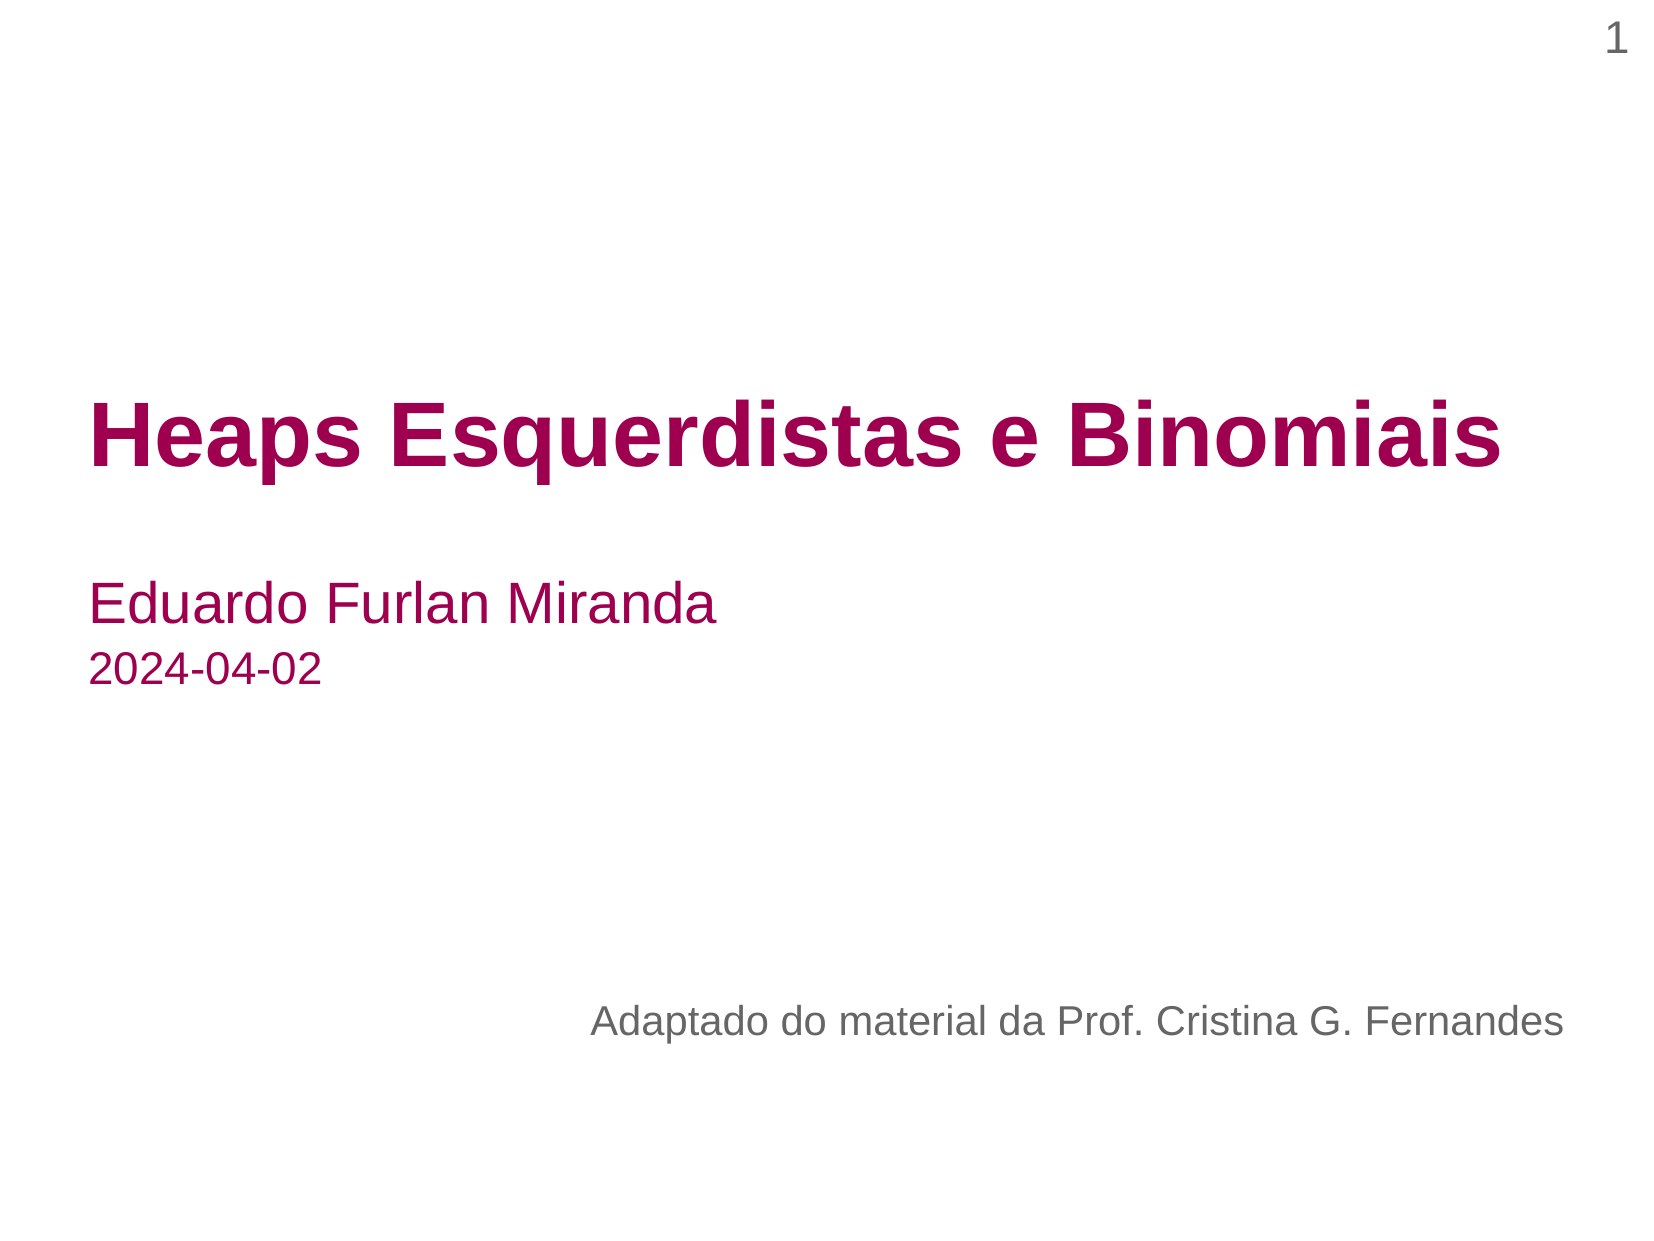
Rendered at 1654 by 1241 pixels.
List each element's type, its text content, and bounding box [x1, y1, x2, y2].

list Adaptado do material da Prof. Cristina G. Fernandes [88, 998, 1565, 1211]
title Heaps Esquerdistas e Binomiais Eduardo Furlan Miranda 2024-04-02 [88, 29, 1565, 998]
